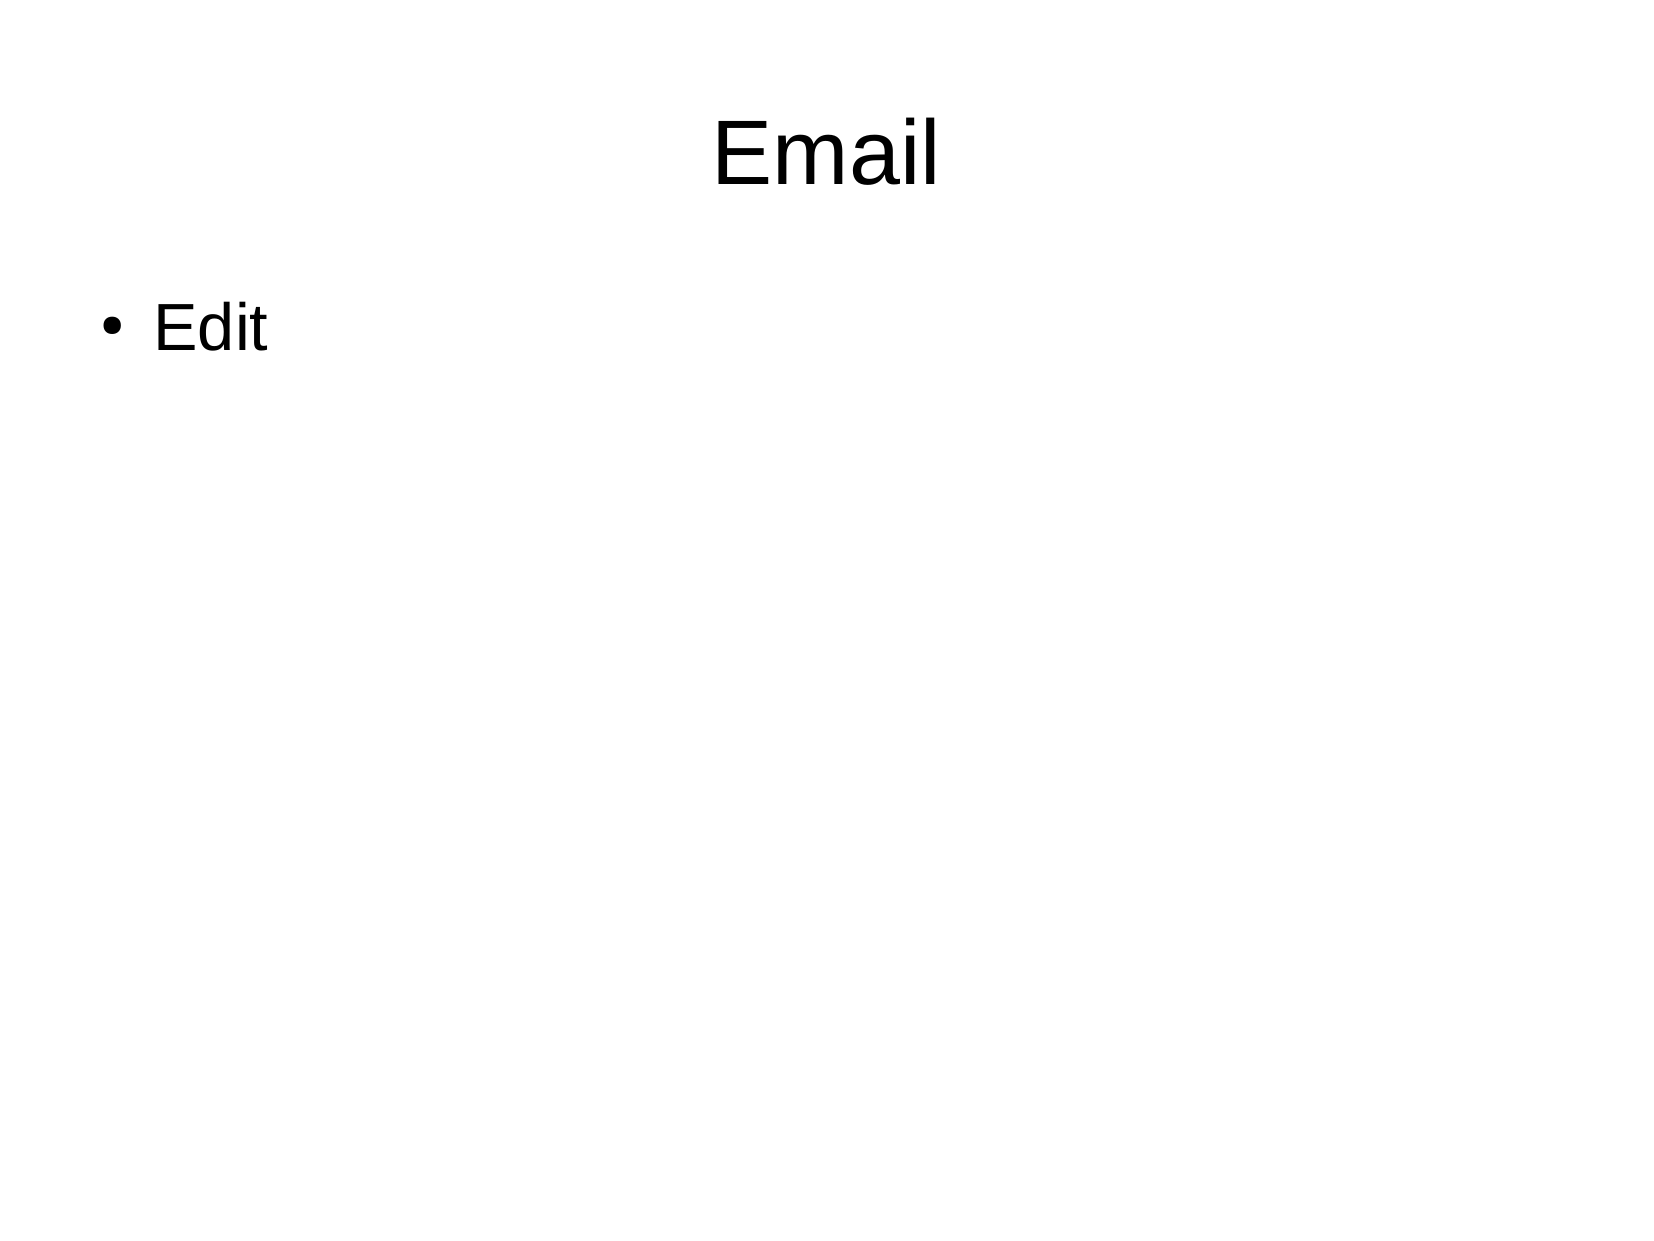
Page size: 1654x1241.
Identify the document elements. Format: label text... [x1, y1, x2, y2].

list Edit [82, 290, 1571, 1010]
title Email [82, 49, 1571, 257]
